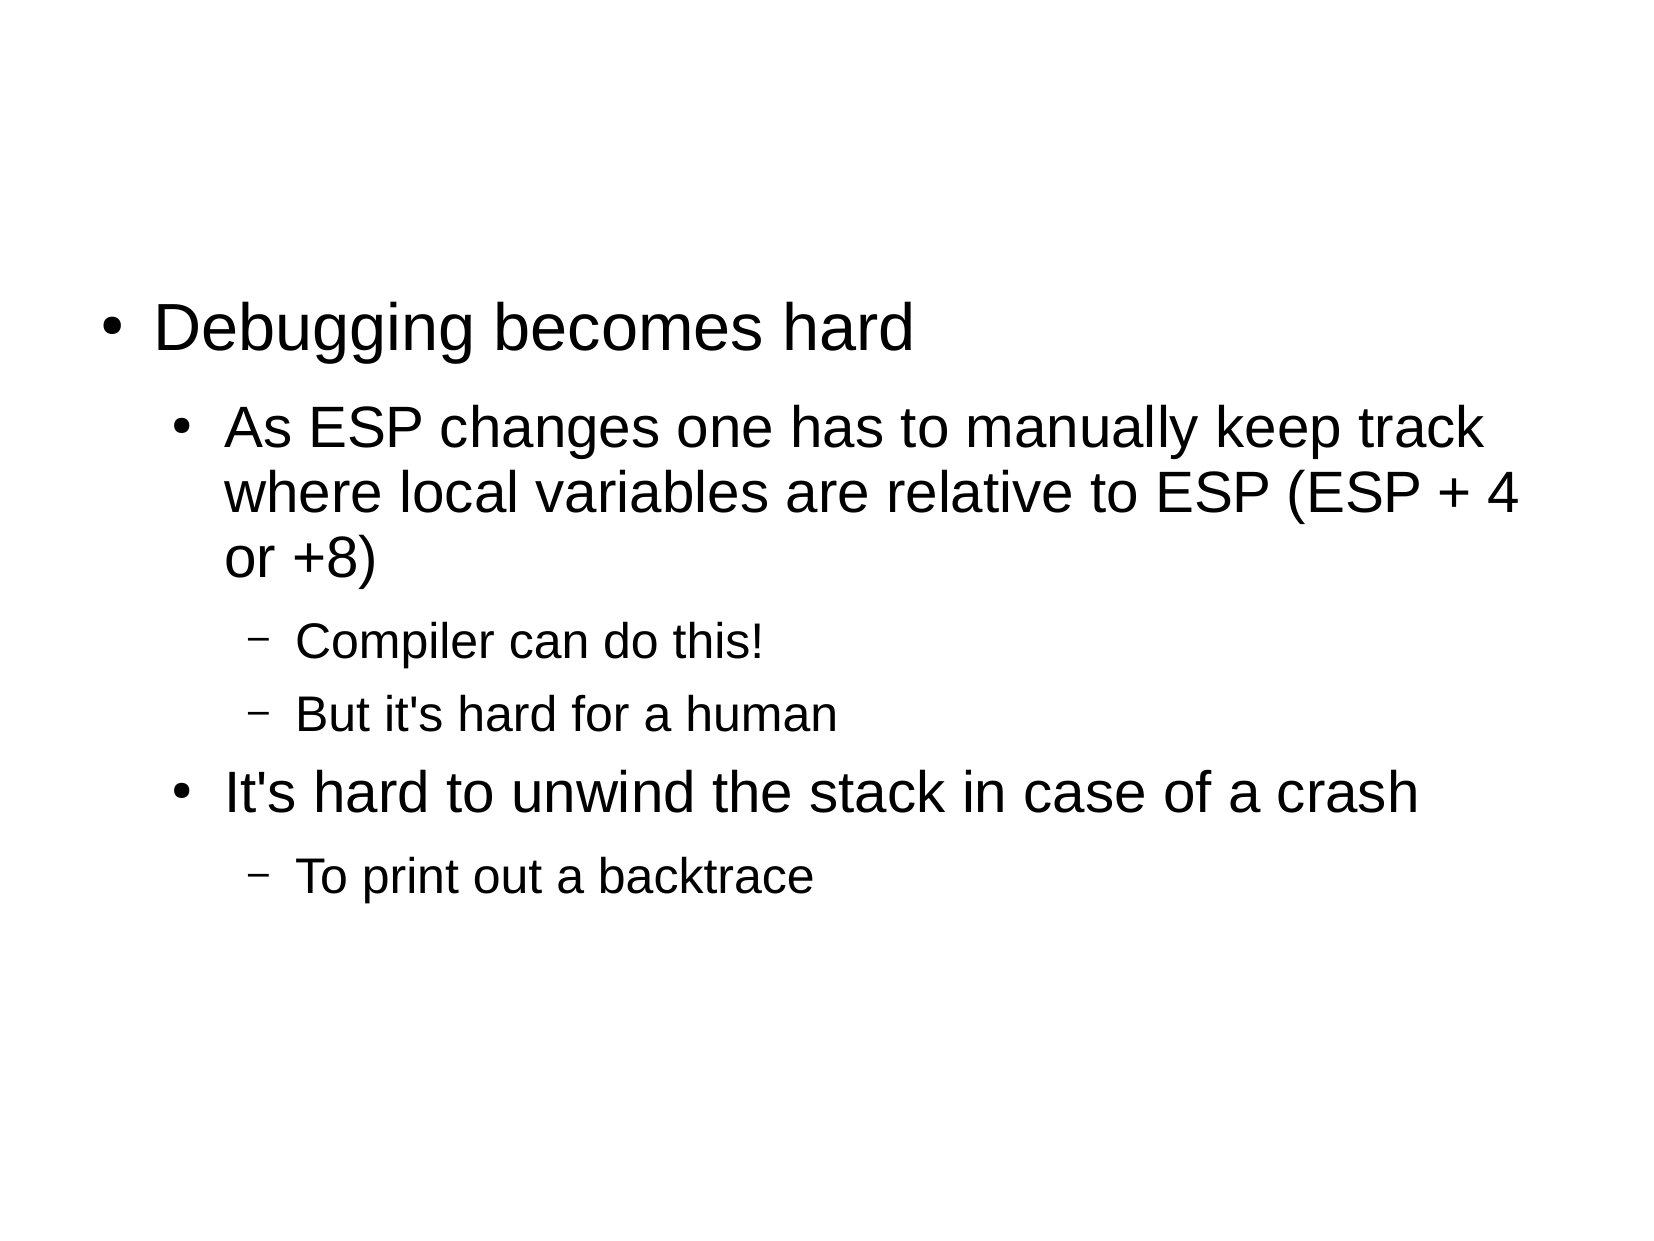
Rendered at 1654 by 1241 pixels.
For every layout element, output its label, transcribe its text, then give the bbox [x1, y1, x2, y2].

list Debugging becomes hard As ESP changes one has to manually keep track where local variables are relative to ESP (ESP + 4 or +8) Compiler can do this! But it's hard for a human It's hard to unwind the stack in case of a crash To print out a backtrace [82, 290, 1571, 1010]
